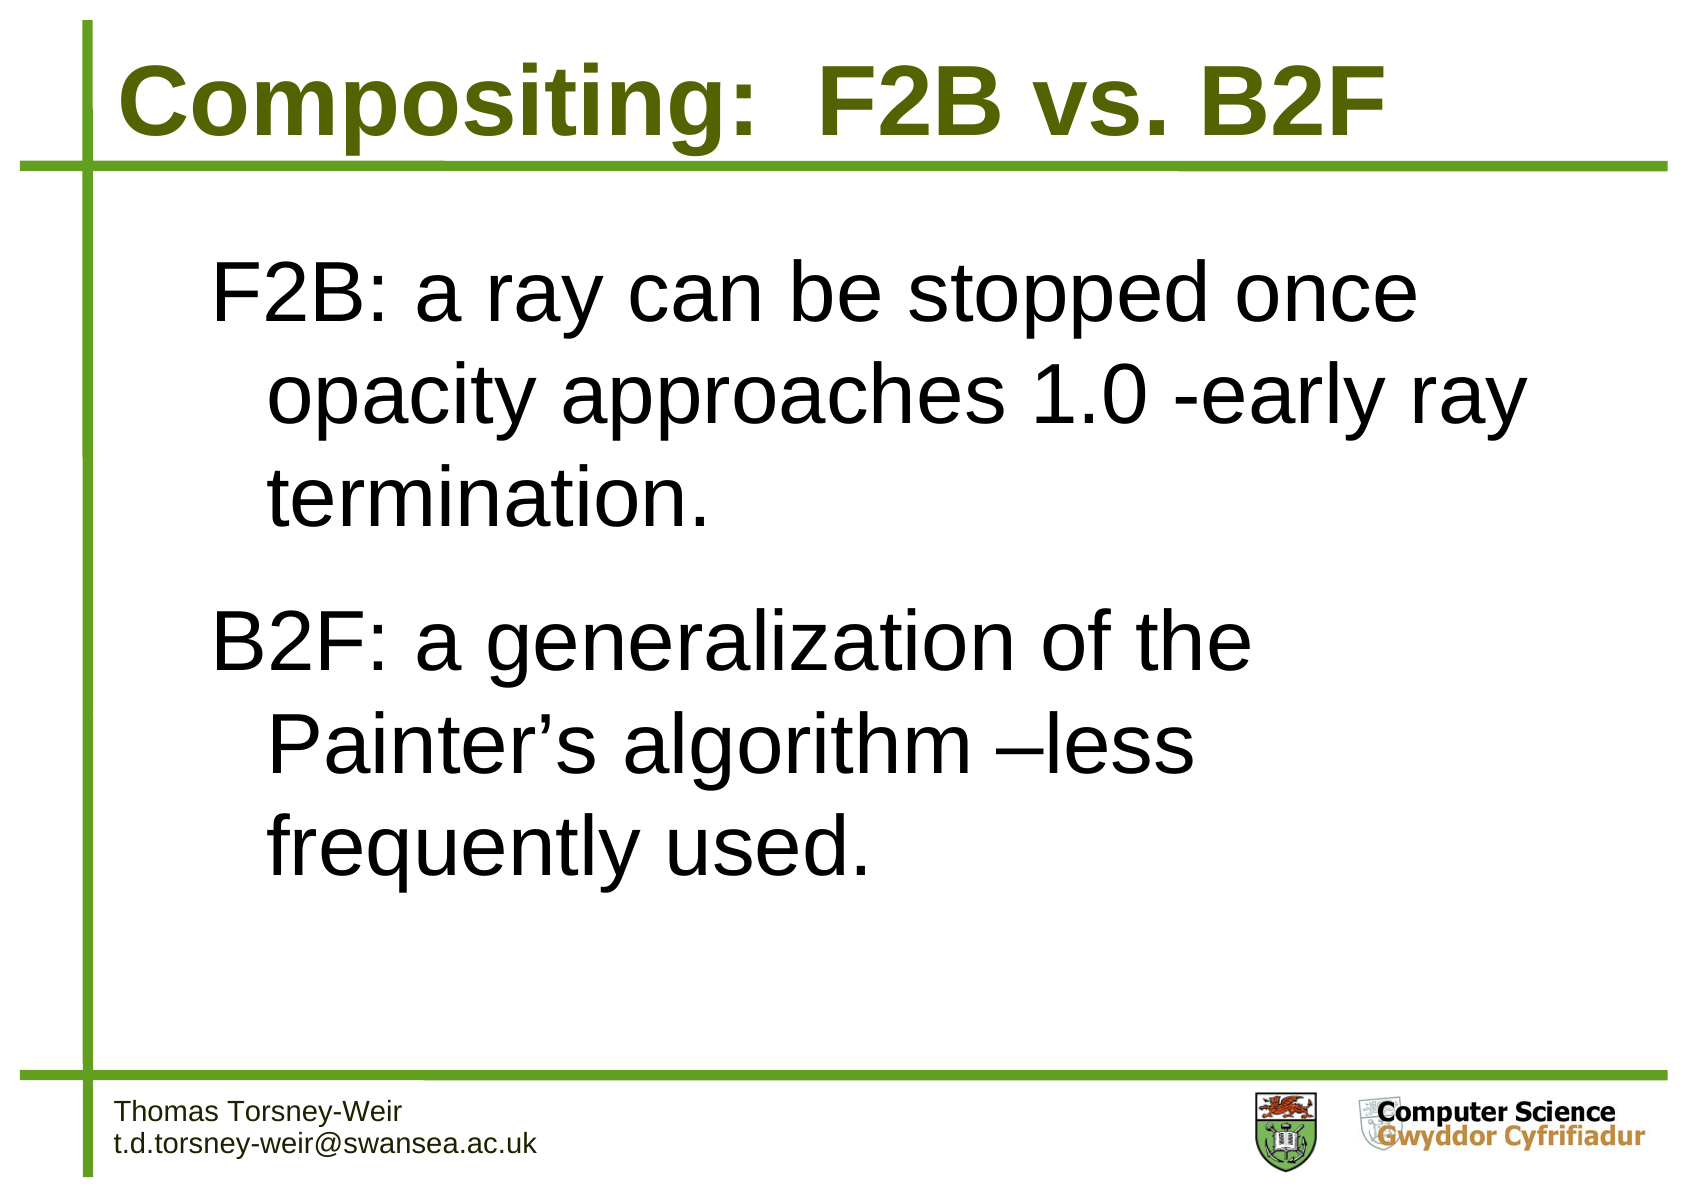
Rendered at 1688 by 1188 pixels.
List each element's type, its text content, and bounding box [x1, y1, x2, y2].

picture [1240, 1092, 1654, 1173]
list F2B: a ray can be stopped once opacity approaches 1.0 -early ray termination. B2F: a generalization of the Painter’s algorithm –less frequently used. [194, 227, 1577, 1043]
title Compositing: F2B vs. B2F [101, 29, 1666, 166]
